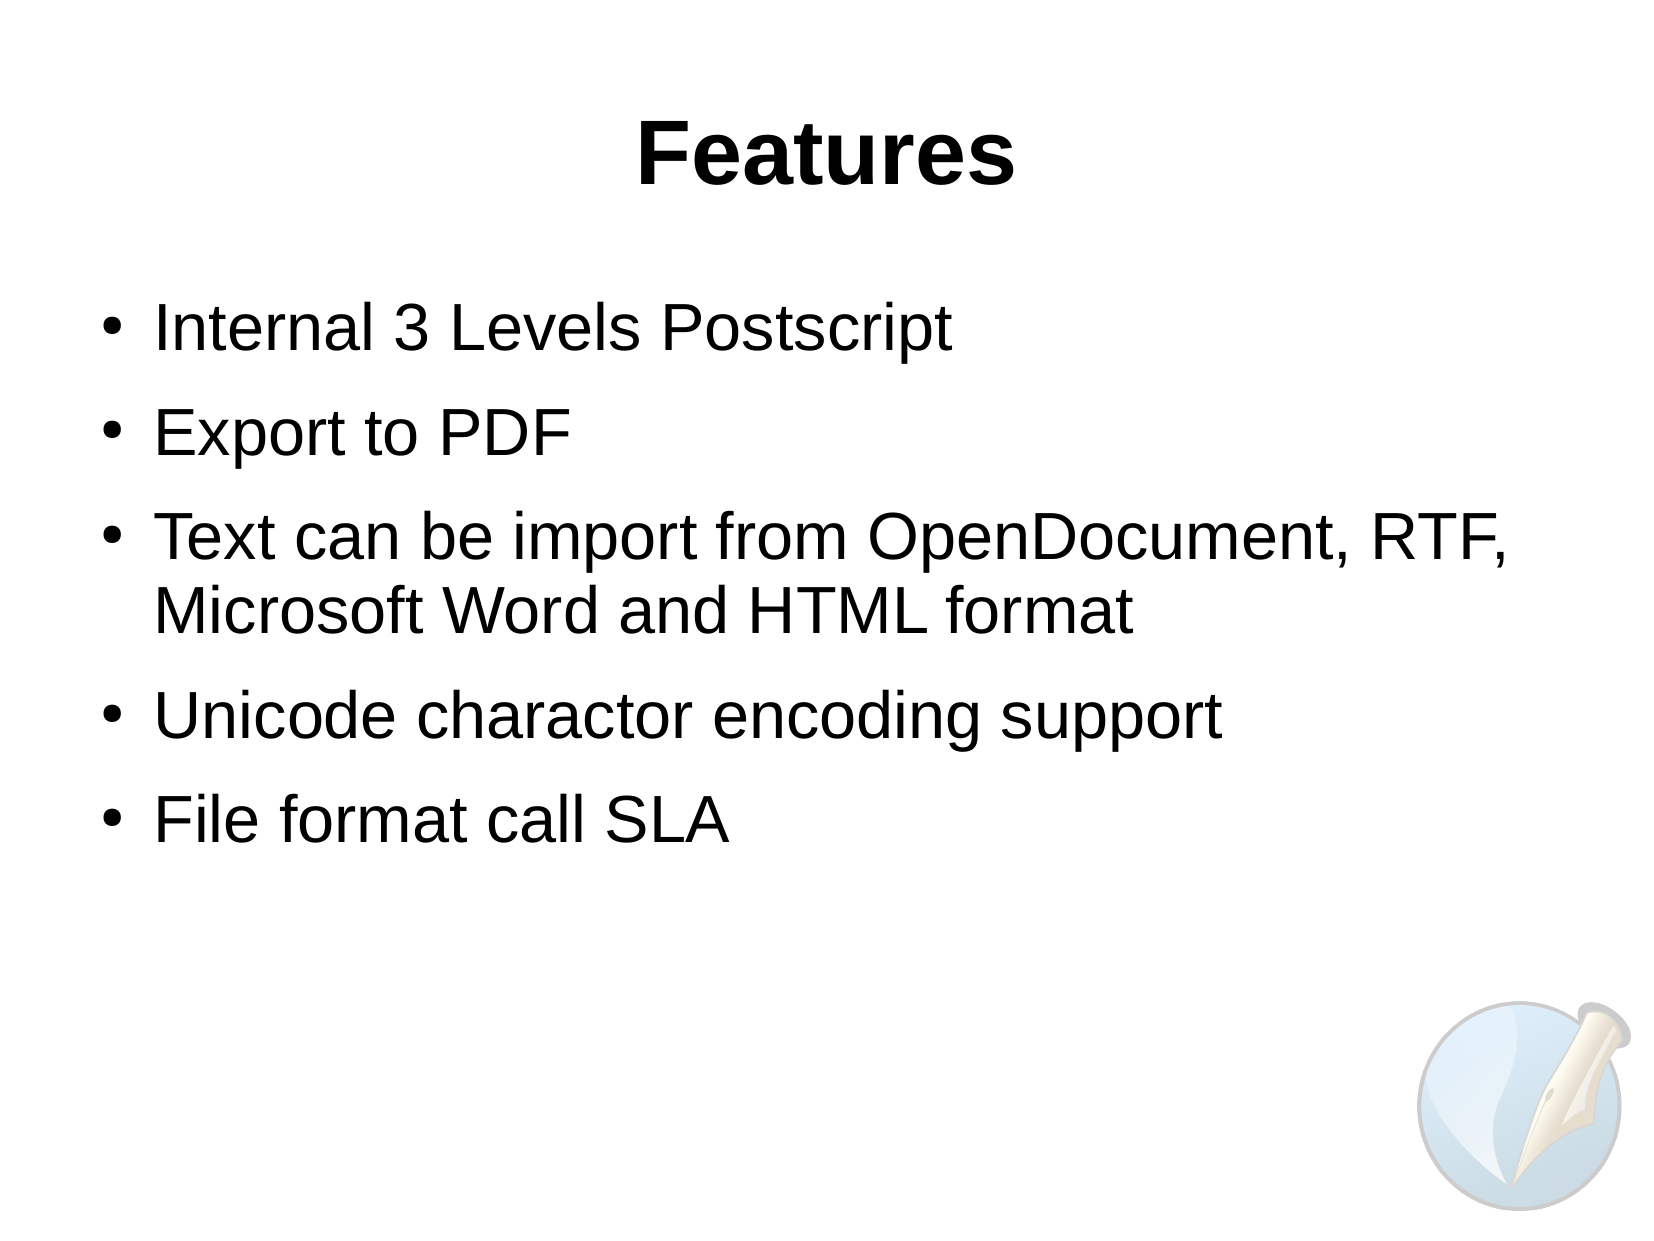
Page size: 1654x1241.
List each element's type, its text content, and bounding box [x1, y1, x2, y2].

list Internal 3 Levels Postscript Export to PDF Text can be import from OpenDocument, RTF, Microsoft Word and HTML format Unicode charactor encoding support File format call SLA [82, 290, 1571, 1109]
title Features [82, 56, 1571, 250]
